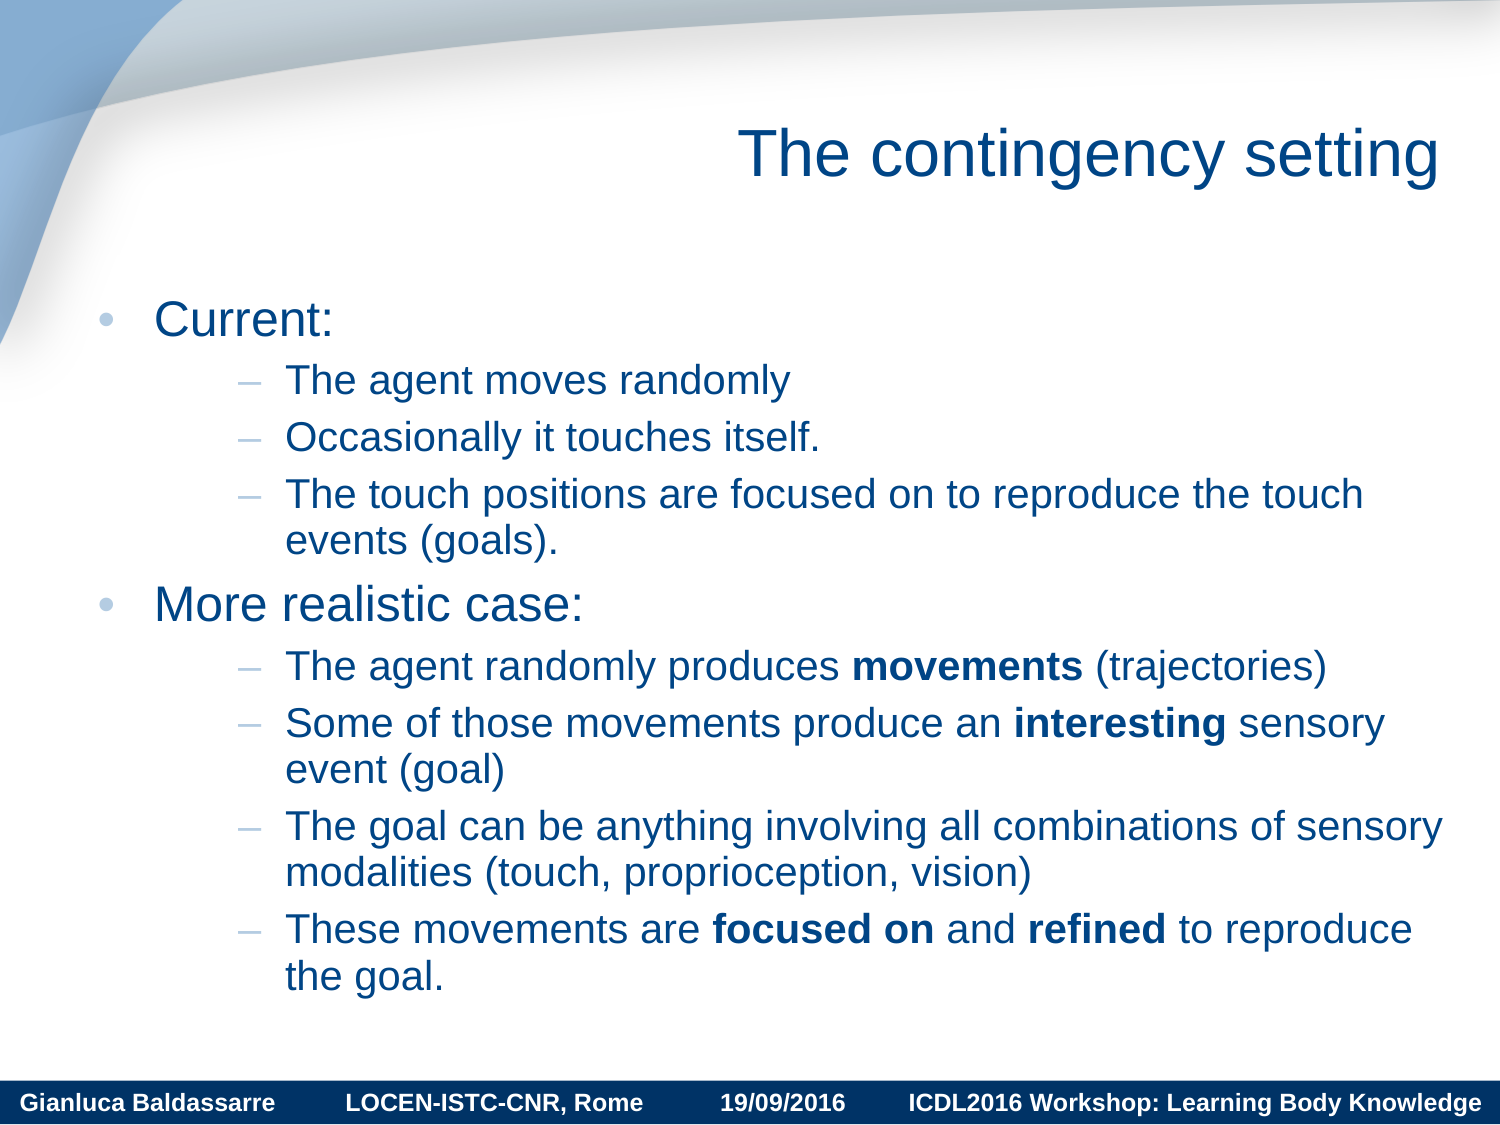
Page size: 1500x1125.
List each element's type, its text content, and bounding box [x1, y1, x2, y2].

picture [0, 0, 1500, 1080]
title The contingency setting [88, 100, 1441, 206]
list Current: The agent moves randomly Occasionally it touches itself. The touch positions are focused on to reproduce the touch events (goals). More realistic case: The agent randomly produces movements (trajectories) Some of those movements produce an interesting sensory event (goal) The goal can be anything involving all combinations of sensory modalities (touch, proprioception, vision) These movements are focused on and refined to reproduce the goal. [41, 290, 1447, 999]
